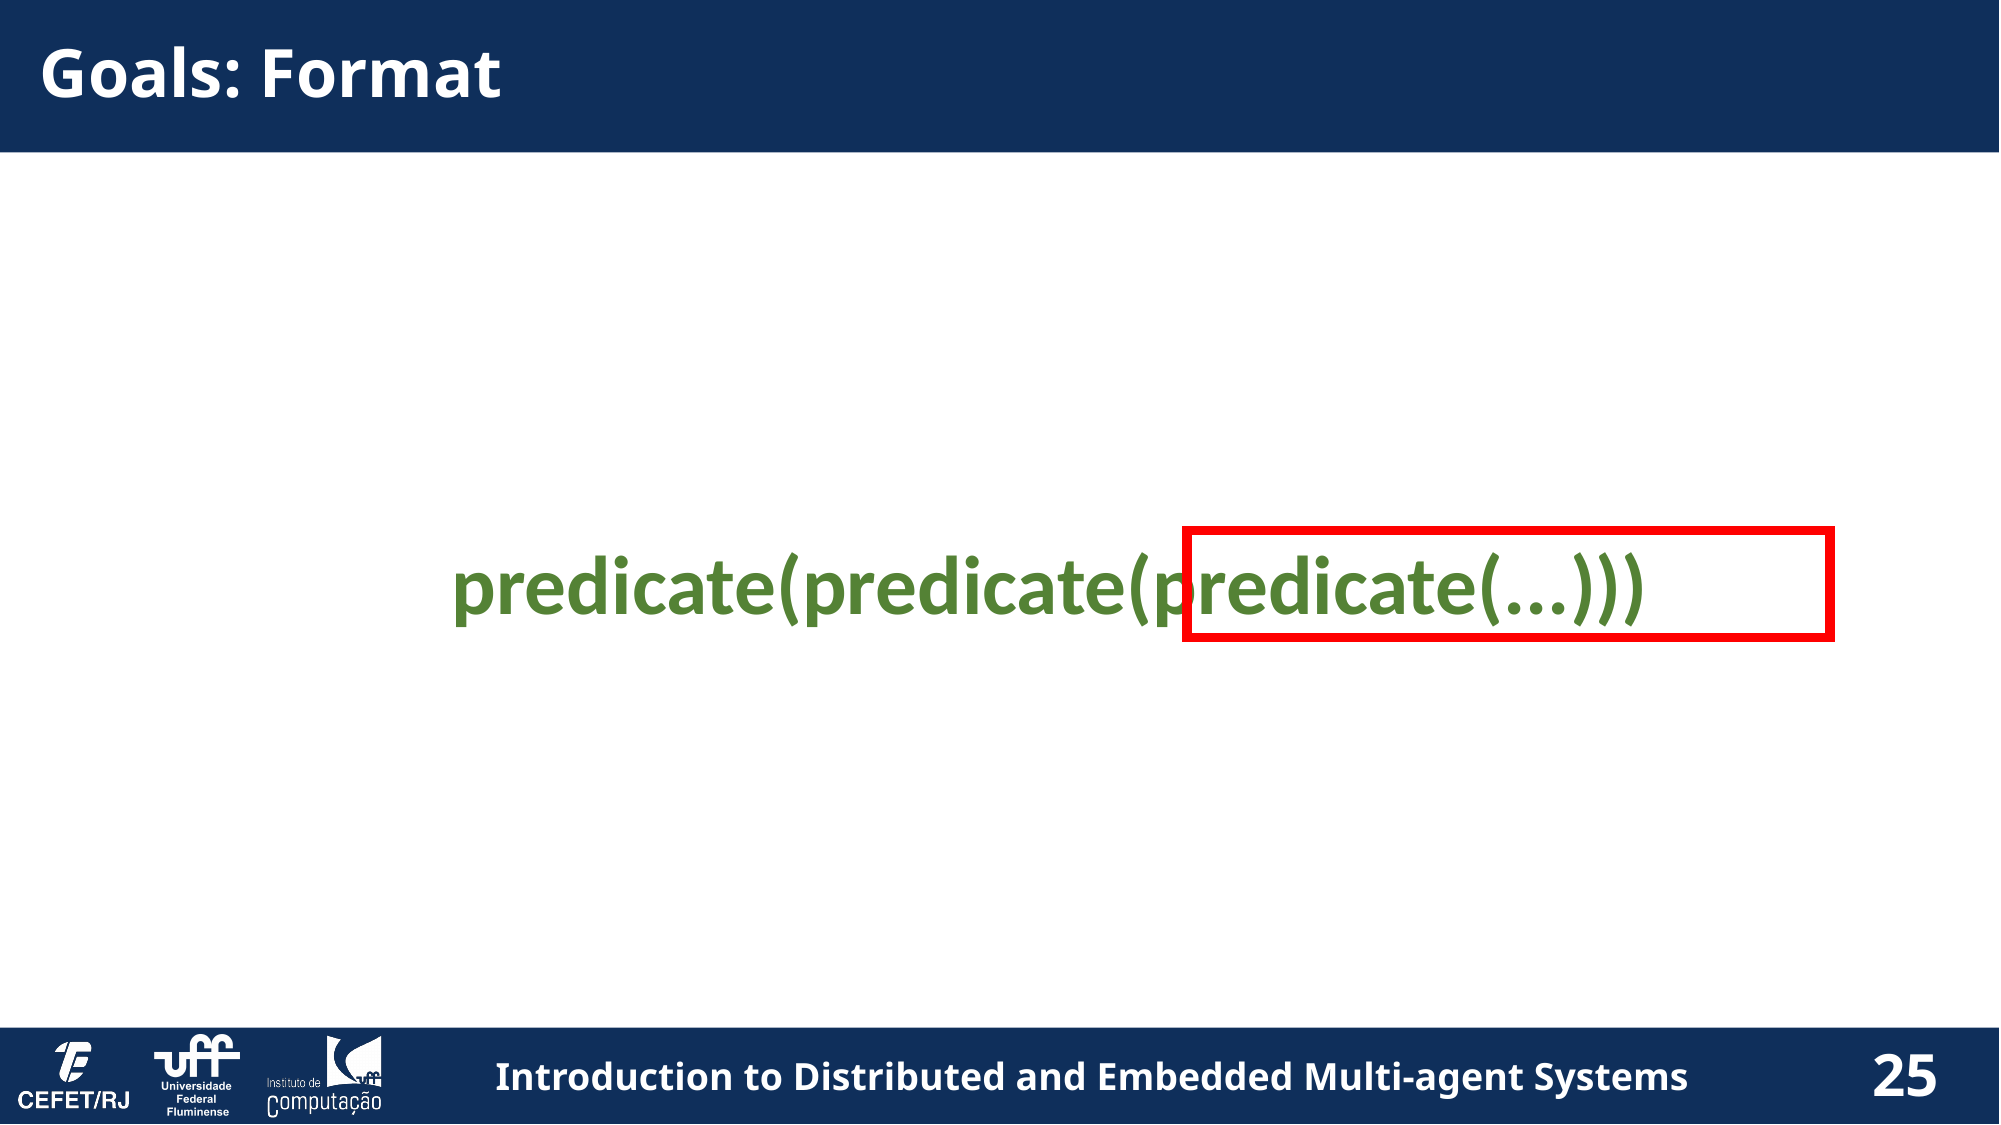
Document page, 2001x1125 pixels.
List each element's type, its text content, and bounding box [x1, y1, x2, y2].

text_box Goals: Format [25, 23, 1999, 119]
picture [153, 1033, 241, 1121]
picture [18, 1021, 129, 1125]
picture [265, 1033, 383, 1118]
text_box predicate(predicate(predicate(...))) [212, 523, 1907, 639]
text_box predicate(predicate(predicate(...))) [1192, 535, 1825, 633]
